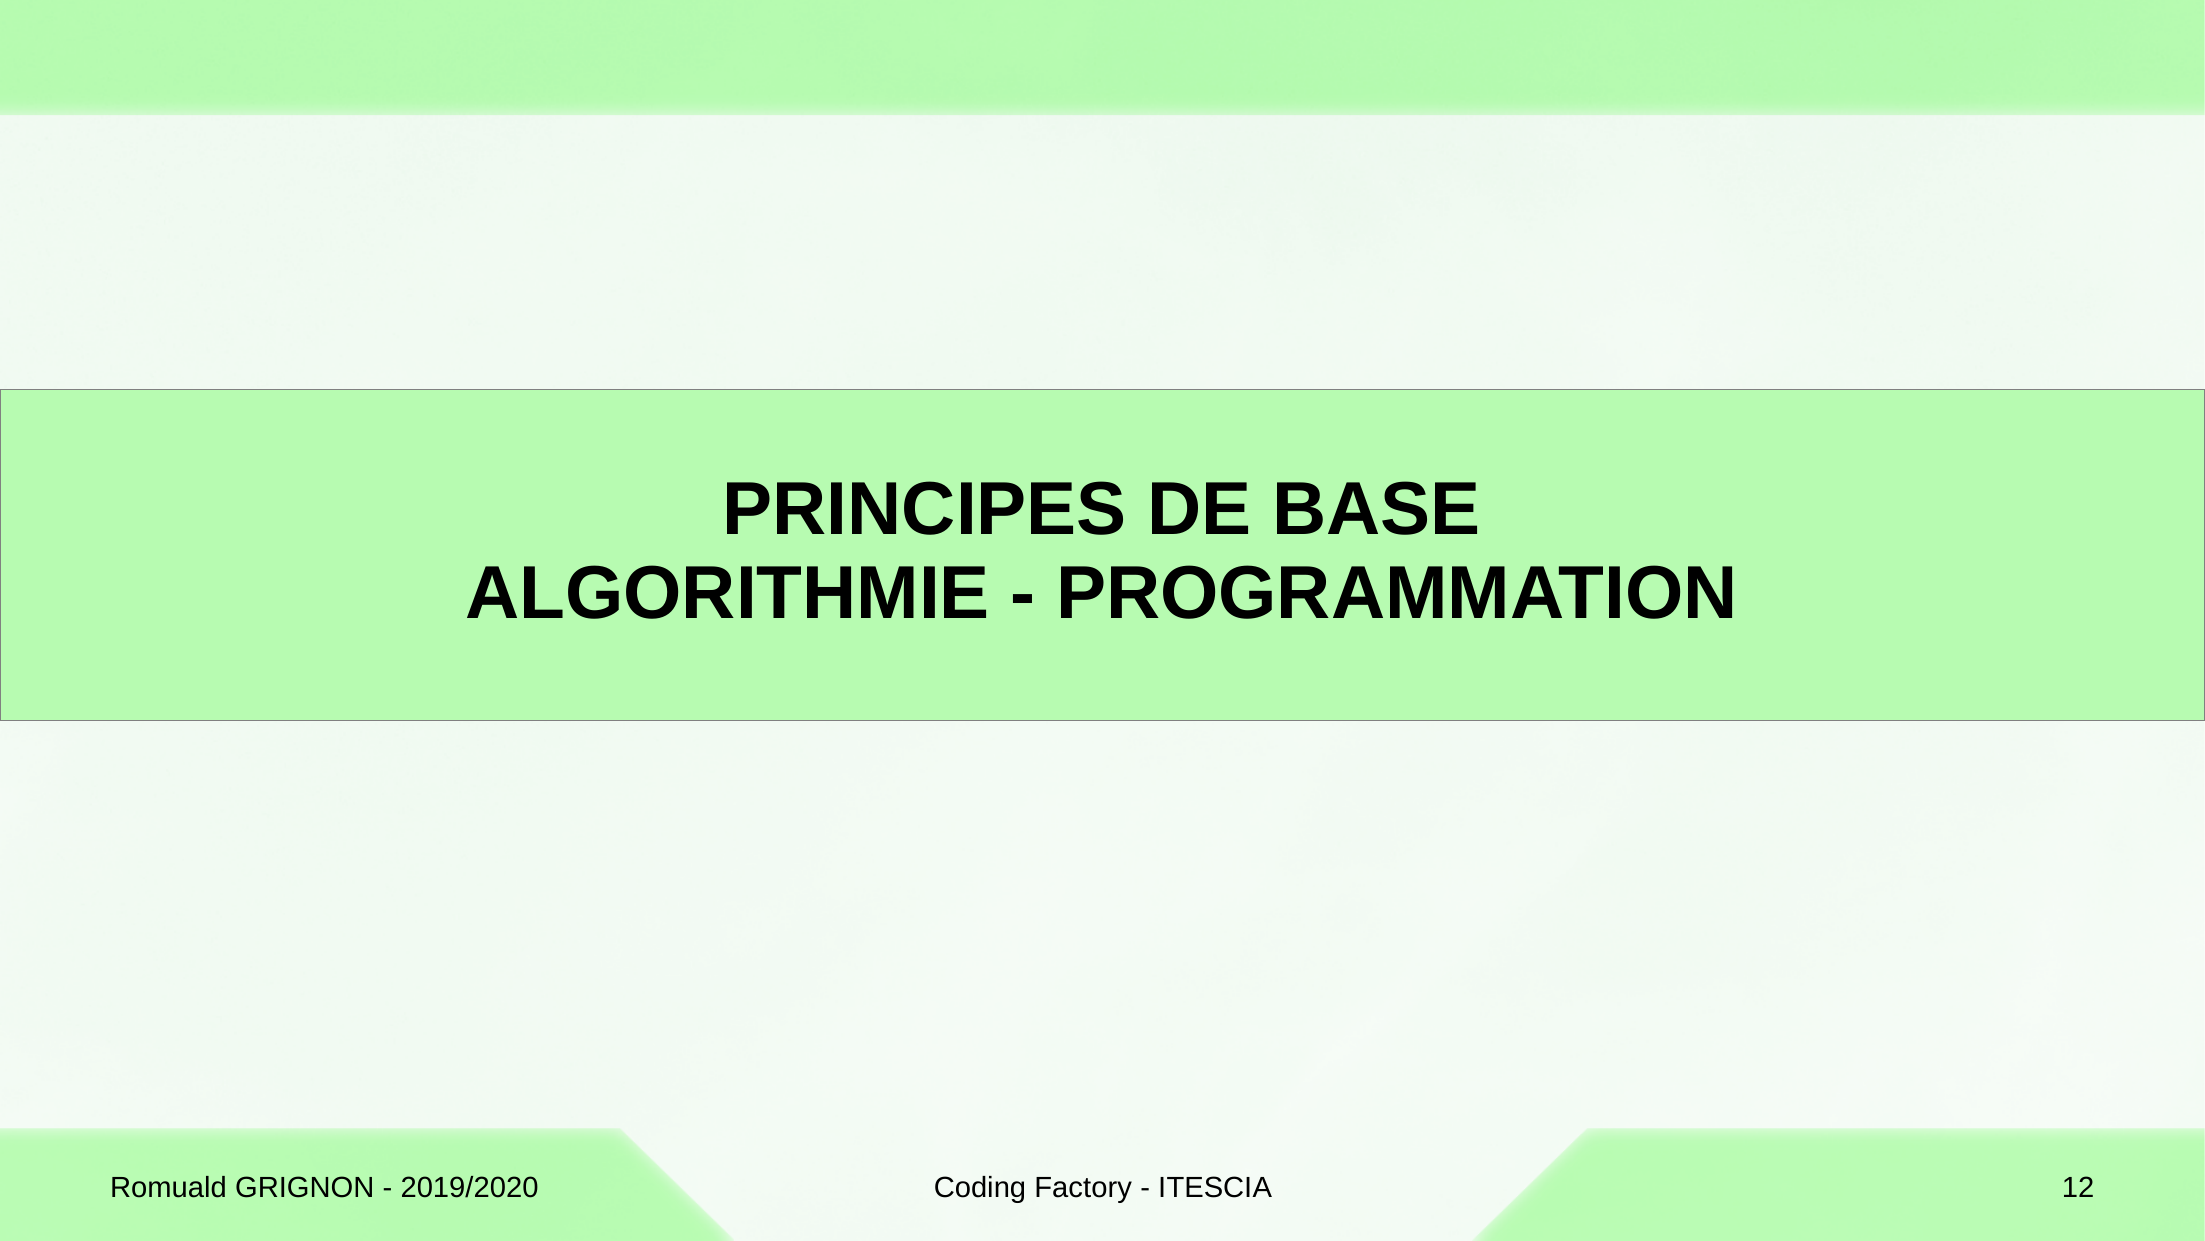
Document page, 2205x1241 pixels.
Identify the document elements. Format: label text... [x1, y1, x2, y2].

text_box [2095, 389, 2205, 721]
picture [0, 721, 2205, 1241]
subtitle PRINCIPES DE BASE ALGORITHMIE - PROGRAMMATION [110, 25, 2095, 1085]
text_box [0, 389, 110, 721]
picture [0, 0, 2205, 389]
